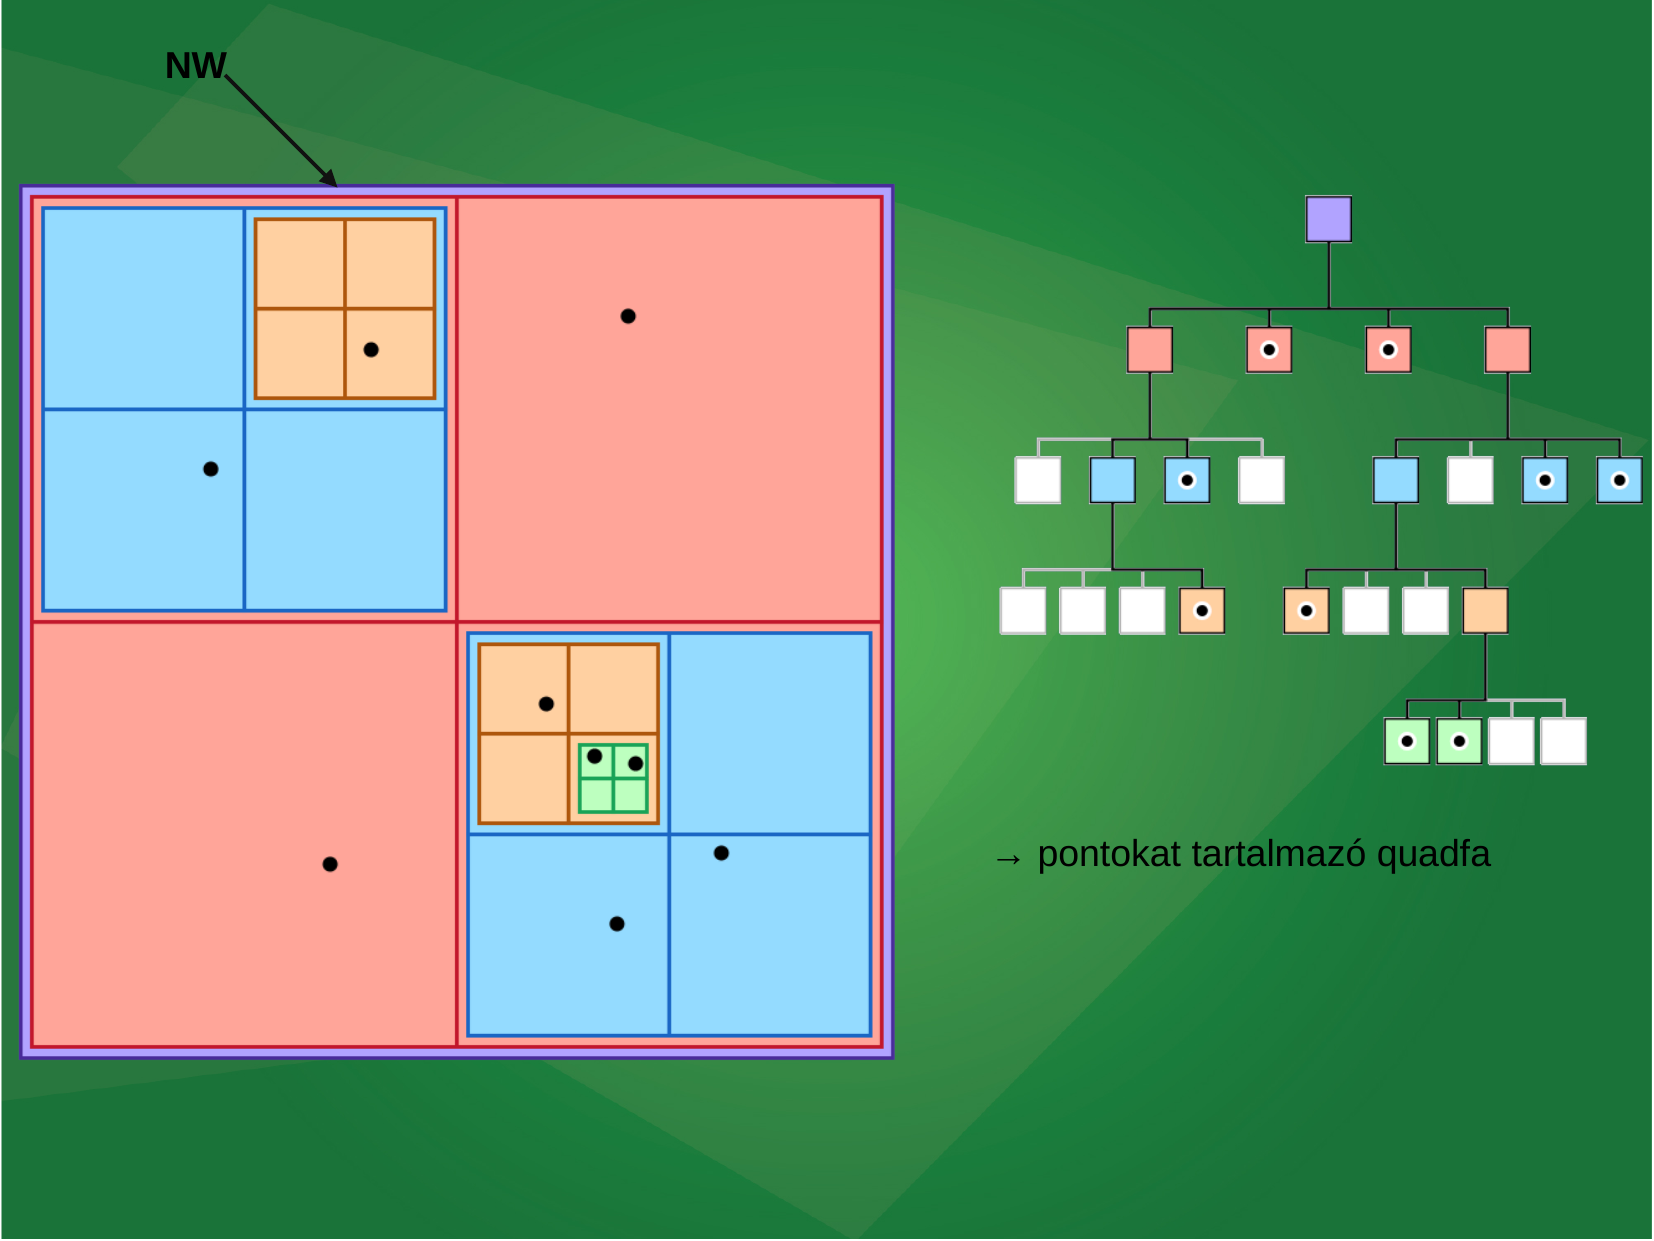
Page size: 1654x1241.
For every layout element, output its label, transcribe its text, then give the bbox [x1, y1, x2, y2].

text_box → pontokat tartalmazó quadfa [975, 825, 1613, 882]
text_box NW [150, 37, 263, 95]
picture [0, 0, 1654, 1241]
